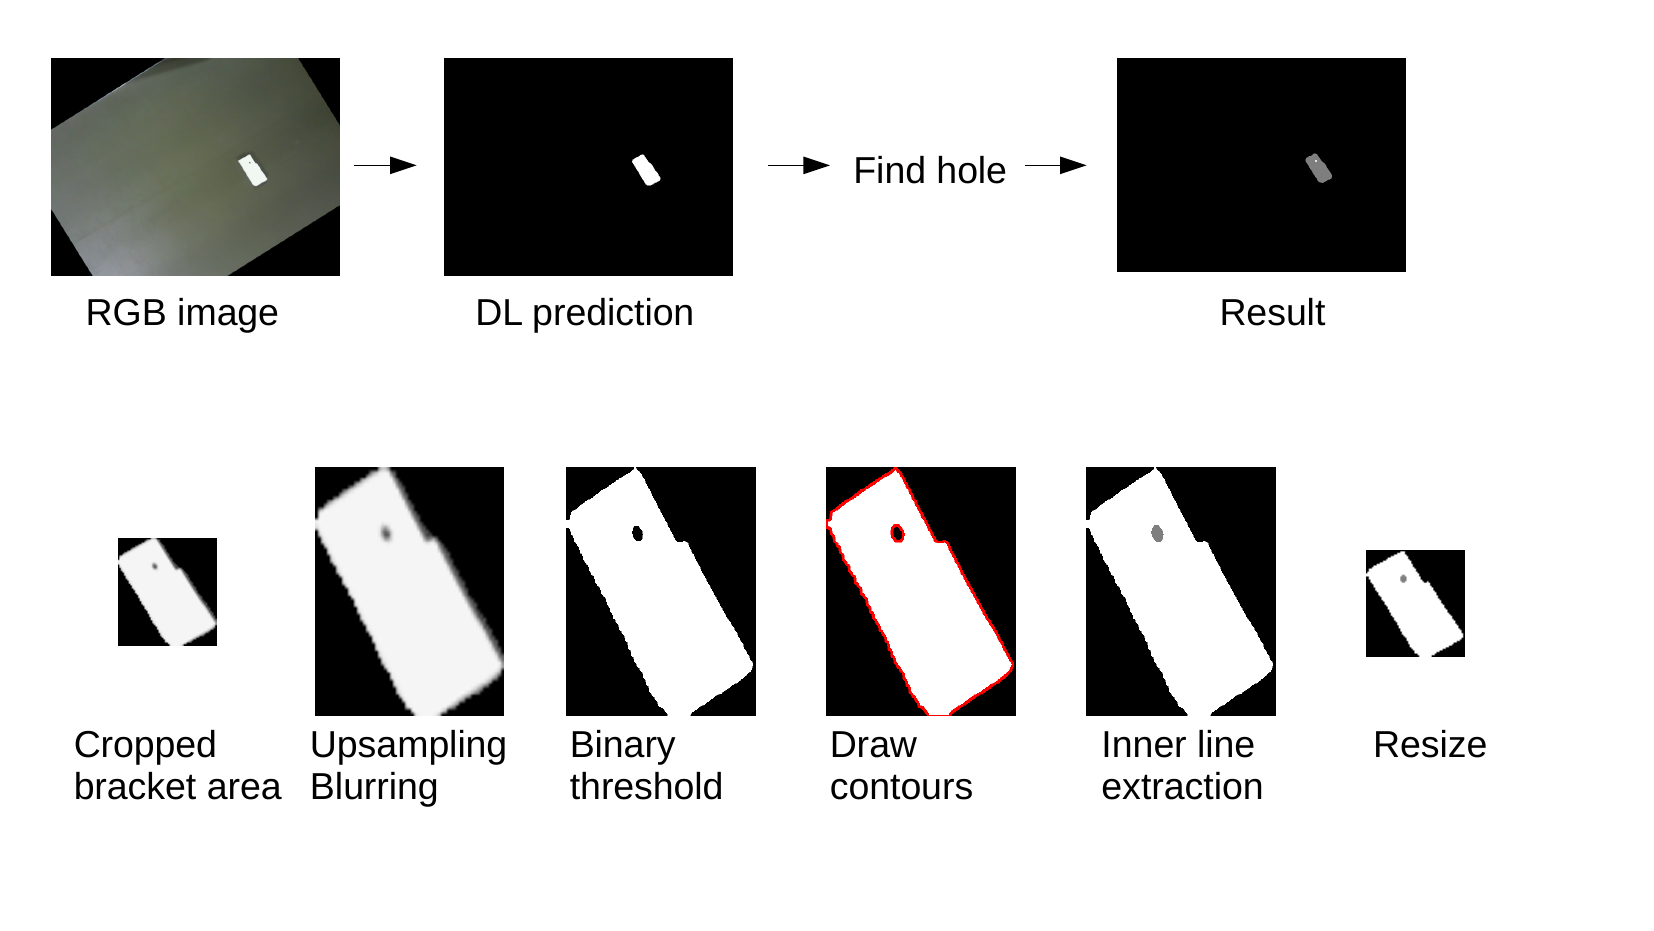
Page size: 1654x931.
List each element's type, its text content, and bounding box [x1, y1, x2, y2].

picture [118, 538, 217, 646]
text_box Find hole [838, 141, 1028, 199]
picture [826, 467, 1016, 716]
text_box Draw contours [814, 716, 1086, 815]
picture [1117, 58, 1406, 272]
picture [566, 467, 756, 716]
picture [315, 467, 504, 715]
picture [51, 58, 340, 276]
text_box Inner line extraction [1086, 716, 1359, 815]
text_box Result [1204, 284, 1477, 355]
text_box Cropped bracket area [59, 715, 295, 815]
text_box DL prediction [460, 284, 733, 355]
text_box Upsampling Blurring [295, 715, 567, 815]
text_box Binary threshold [555, 716, 814, 815]
picture [1086, 467, 1276, 716]
picture [1366, 550, 1465, 657]
text_box Resize [1358, 716, 1630, 786]
text_box RGB image [70, 284, 319, 343]
picture [444, 58, 733, 276]
